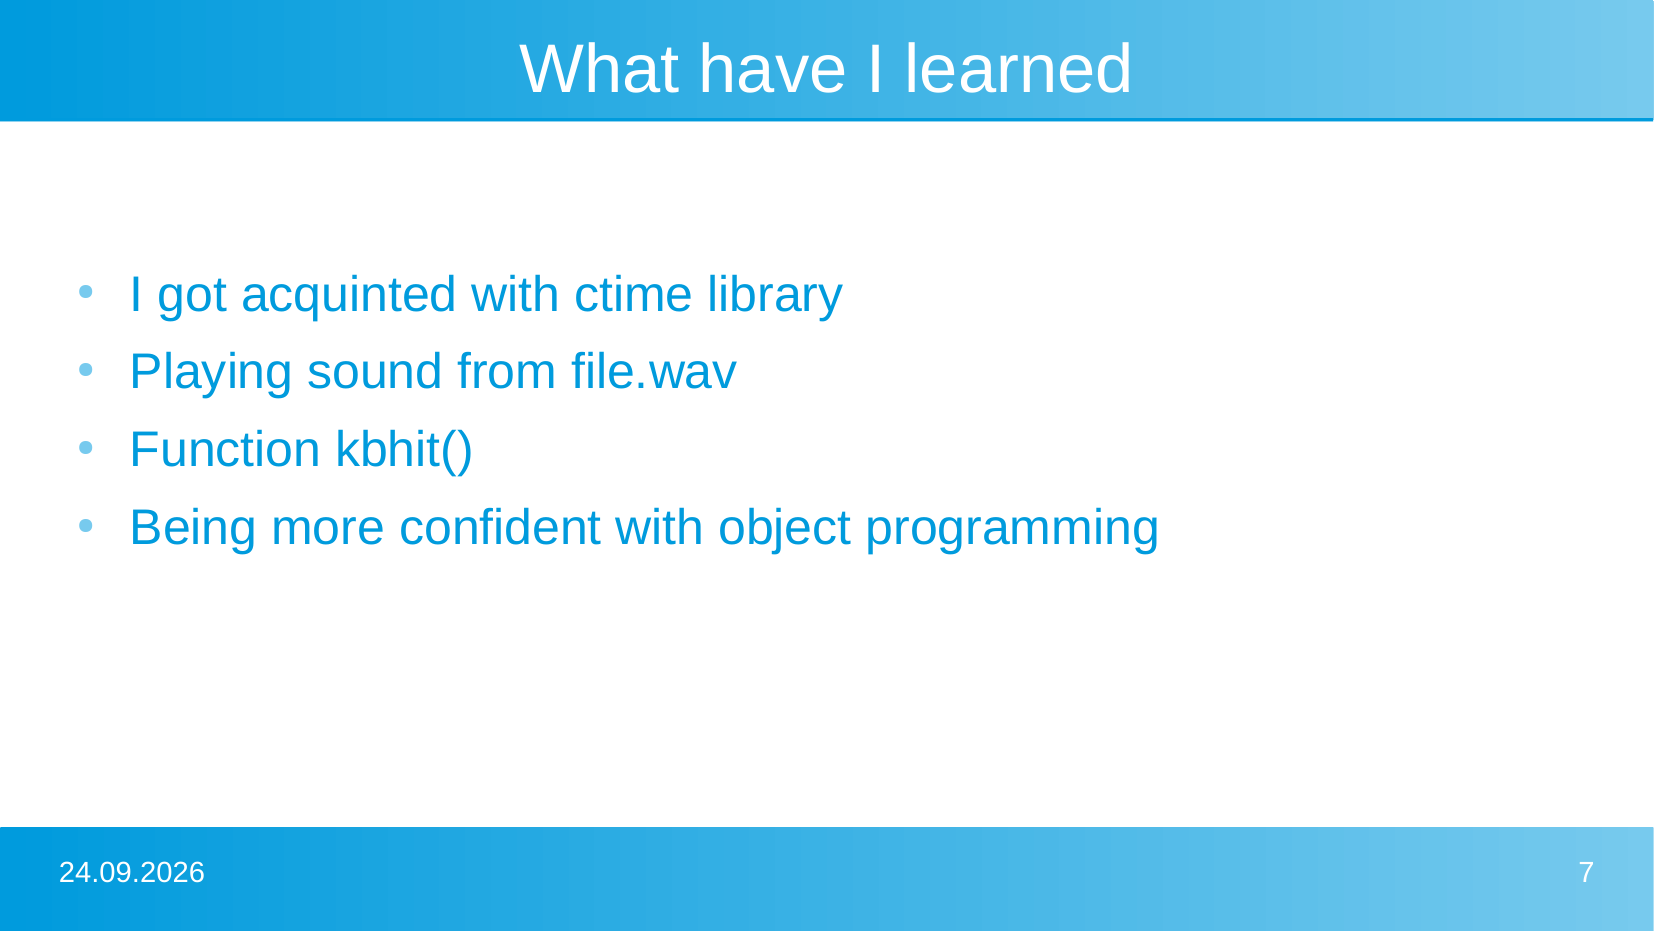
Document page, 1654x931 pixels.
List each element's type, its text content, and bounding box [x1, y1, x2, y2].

title What have I learned [59, 29, 1595, 108]
list I got acquinted with ctime library Playing sound from file.wav Function kbhit() Being more confident with object programming [59, 265, 1595, 768]
